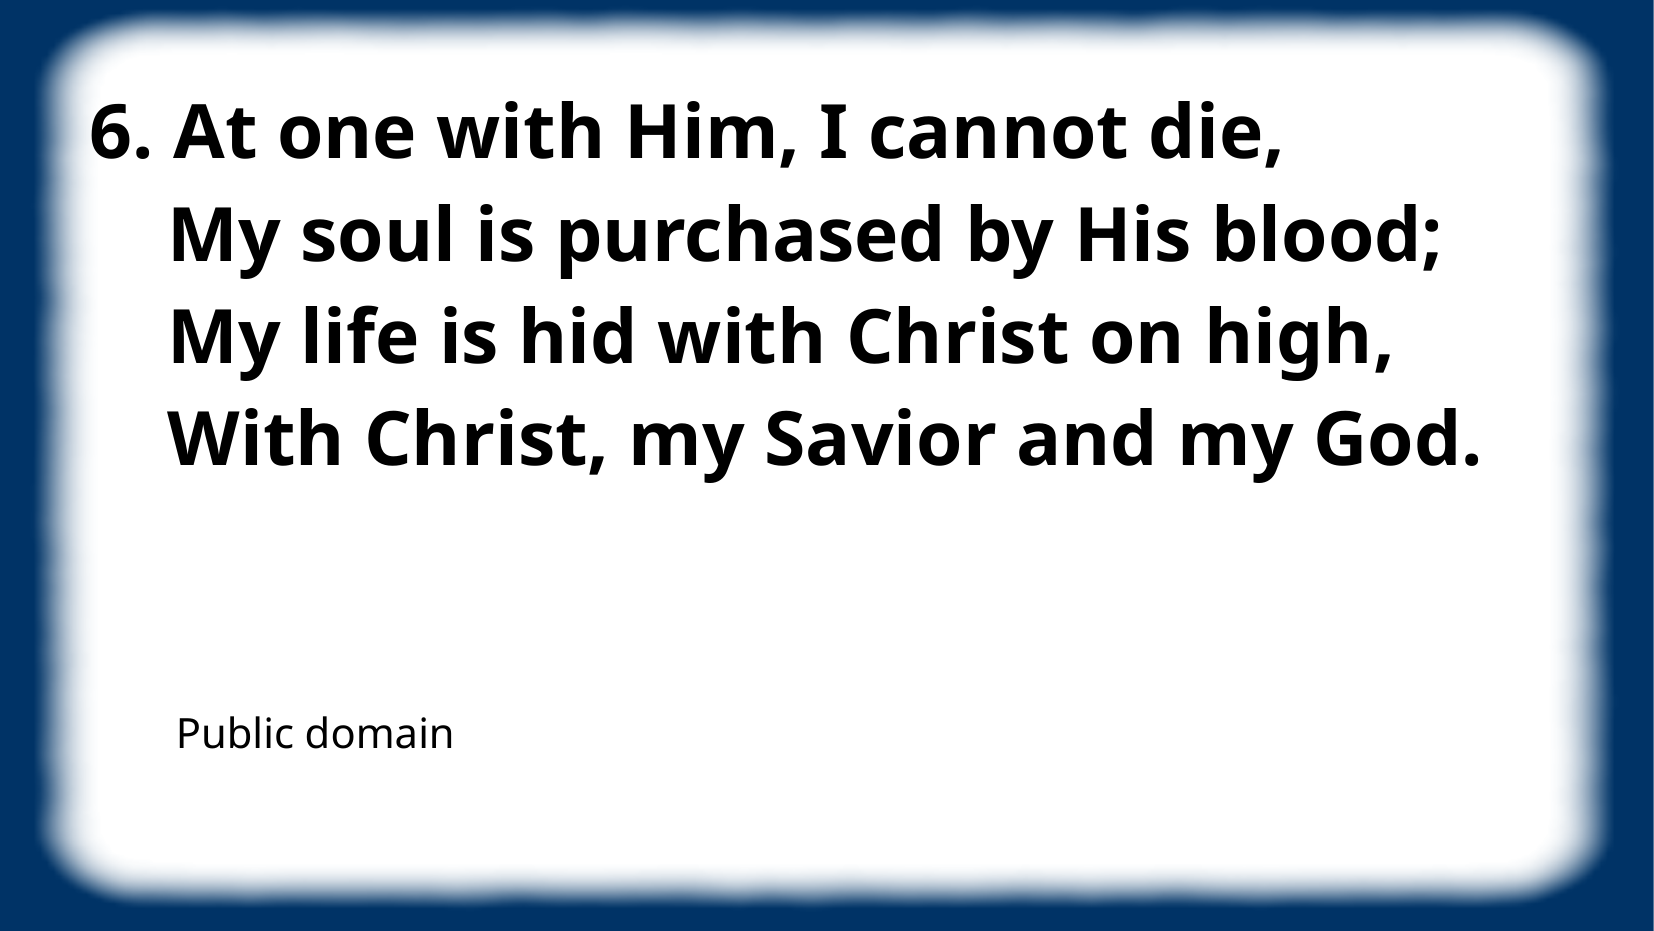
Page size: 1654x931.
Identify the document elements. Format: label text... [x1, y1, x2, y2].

text_box 6. At one with Him, I cannot die, My soul is purchased by His blood; My life is hid with Christ on high, With Christ, my Savior and my God. Public domain [75, 71, 1576, 752]
picture [0, 0, 1654, 931]
